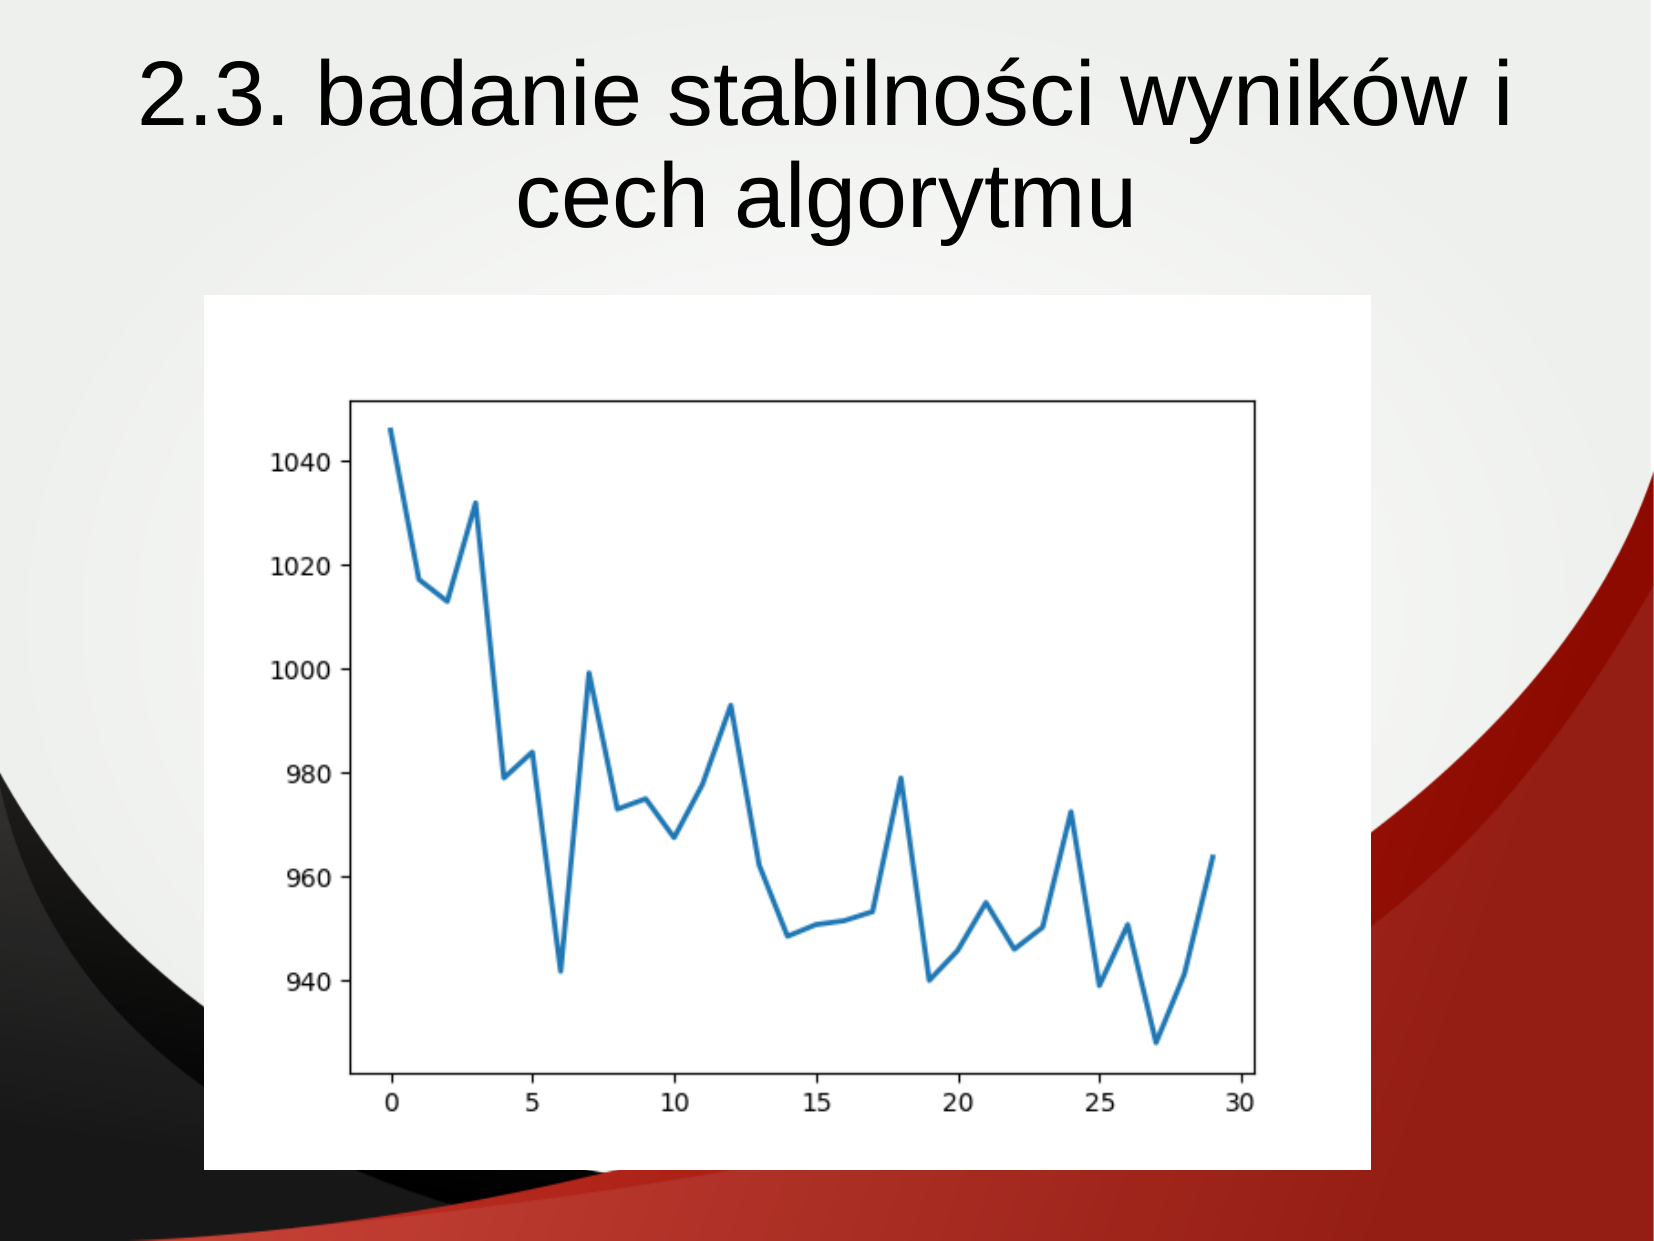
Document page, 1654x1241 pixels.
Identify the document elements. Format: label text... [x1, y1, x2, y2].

title 2.3. badanie stabilności wyników i cech algorytmu [82, 40, 1571, 249]
picture [0, 0, 1654, 1241]
